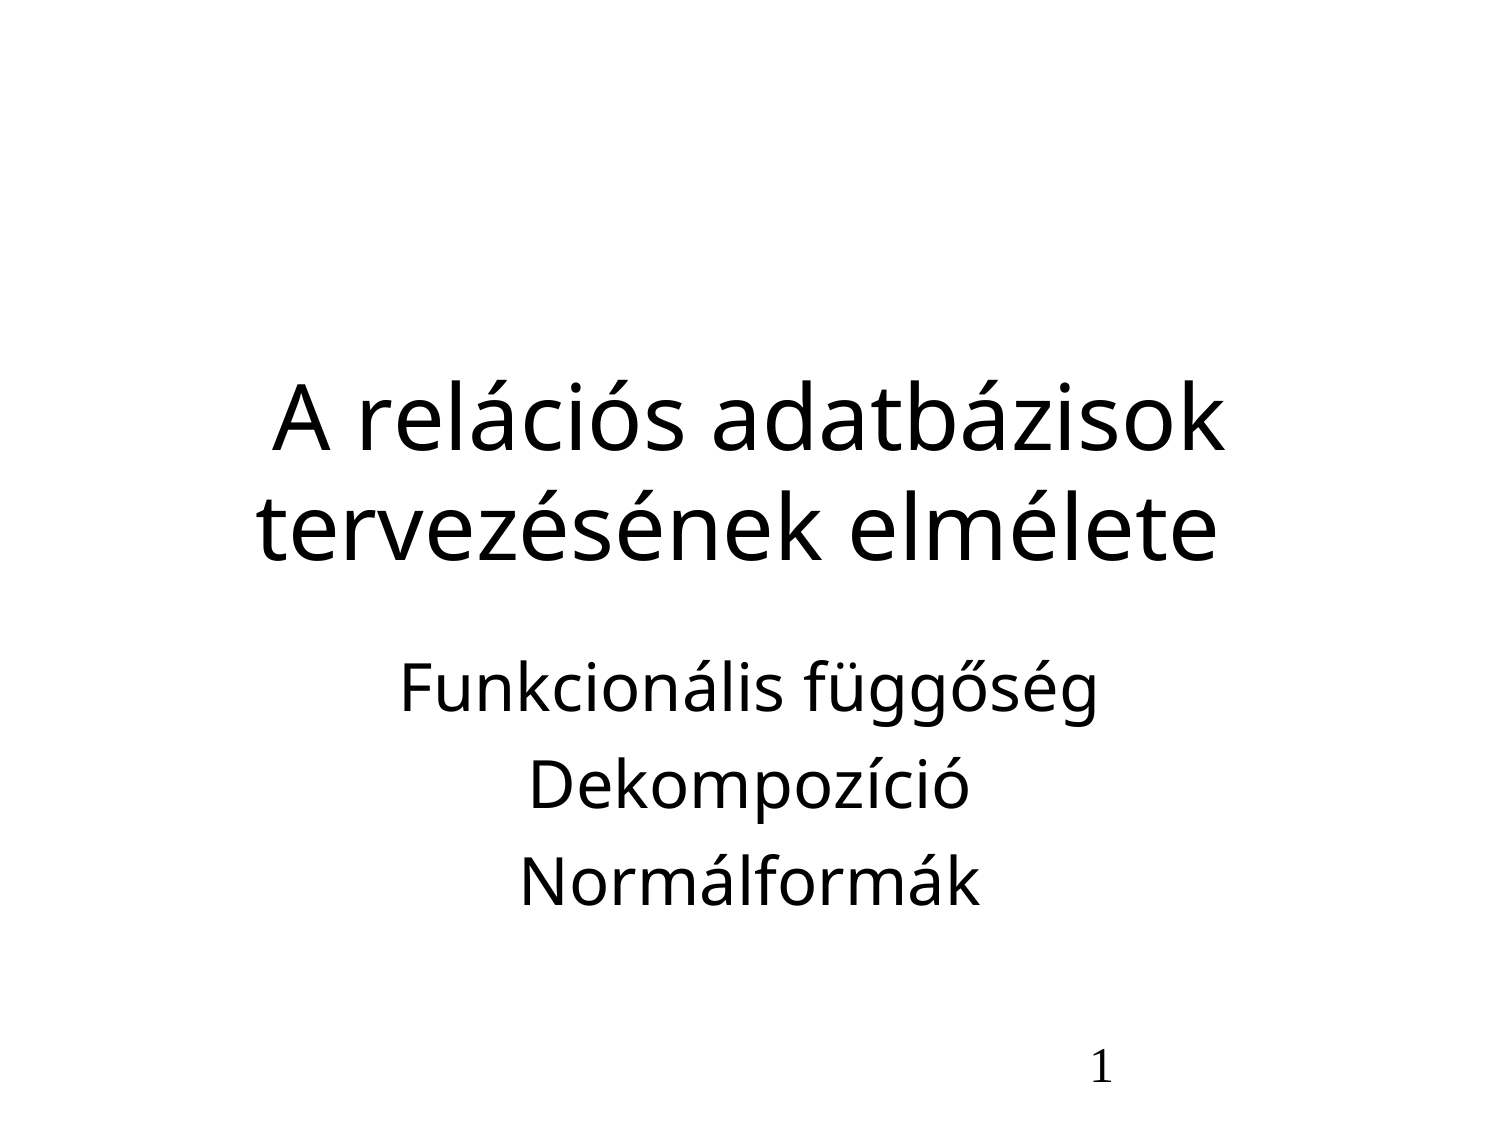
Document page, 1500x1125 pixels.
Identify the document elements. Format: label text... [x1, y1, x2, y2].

subtitle Funkcionális függőség Dekompozíció Normálformák [225, 637, 1276, 927]
title A relációs adatbázisok tervezésének elmélete [112, 351, 1388, 587]
